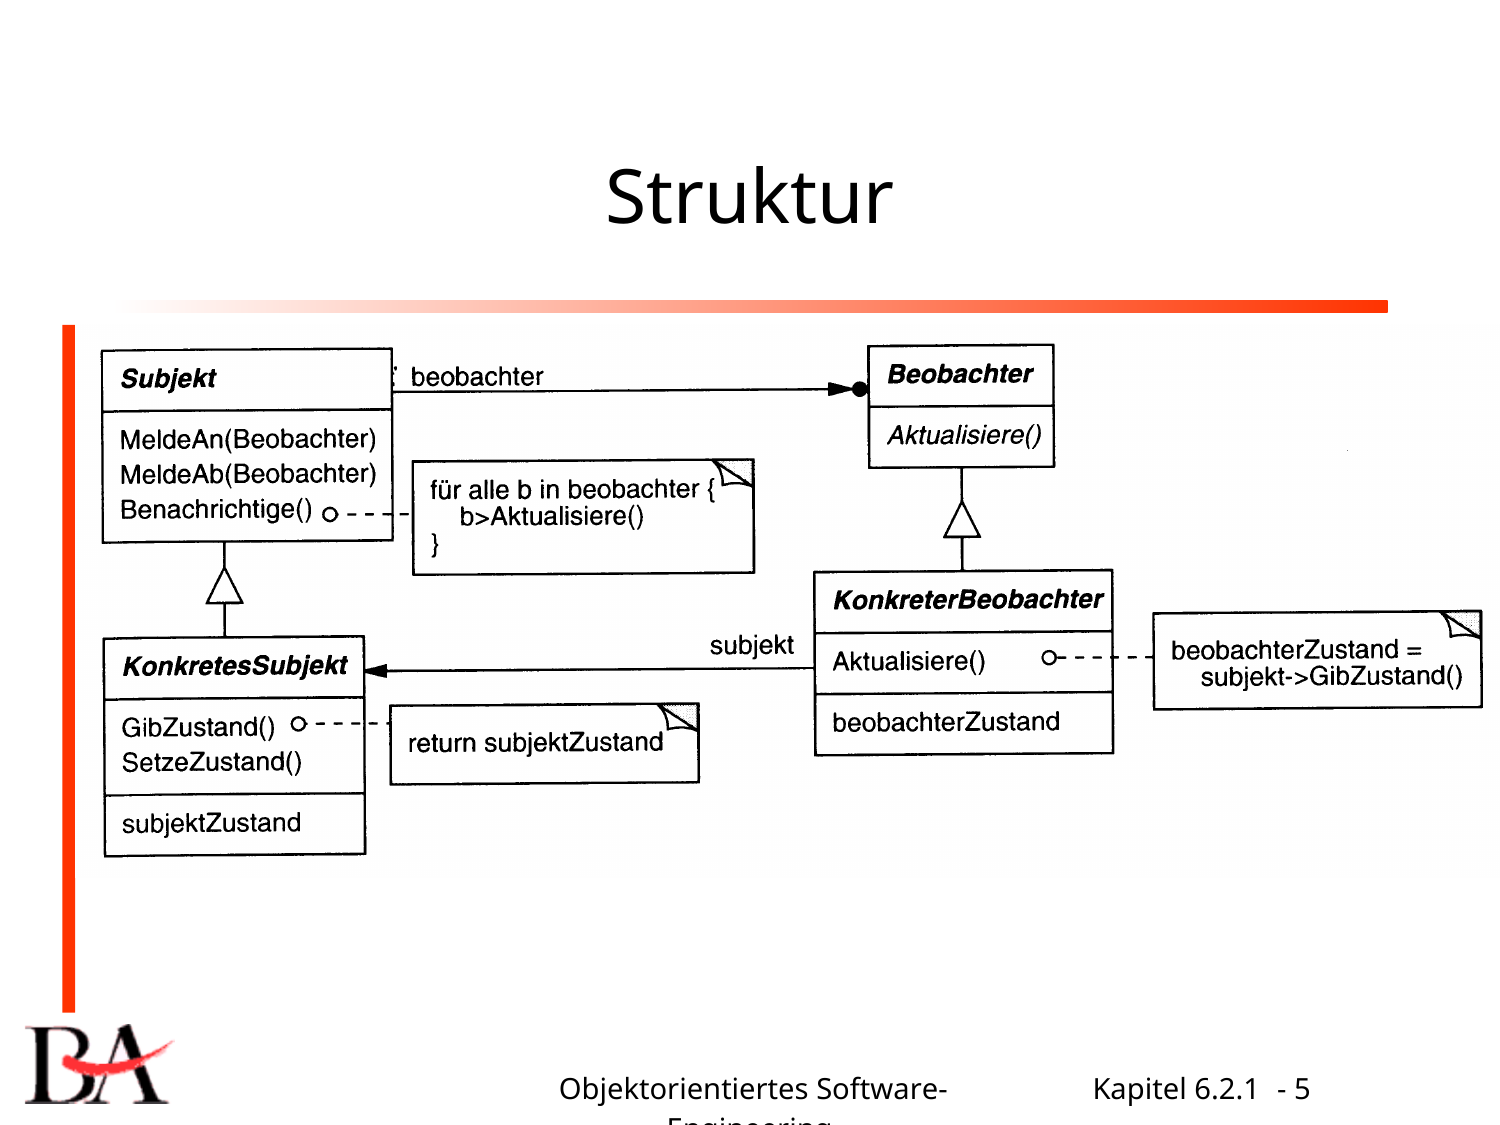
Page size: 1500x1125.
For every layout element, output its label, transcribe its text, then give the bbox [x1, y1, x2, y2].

title Struktur [112, 99, 1388, 288]
picture [24, 1024, 175, 1104]
chart [75, 324, 1500, 878]
